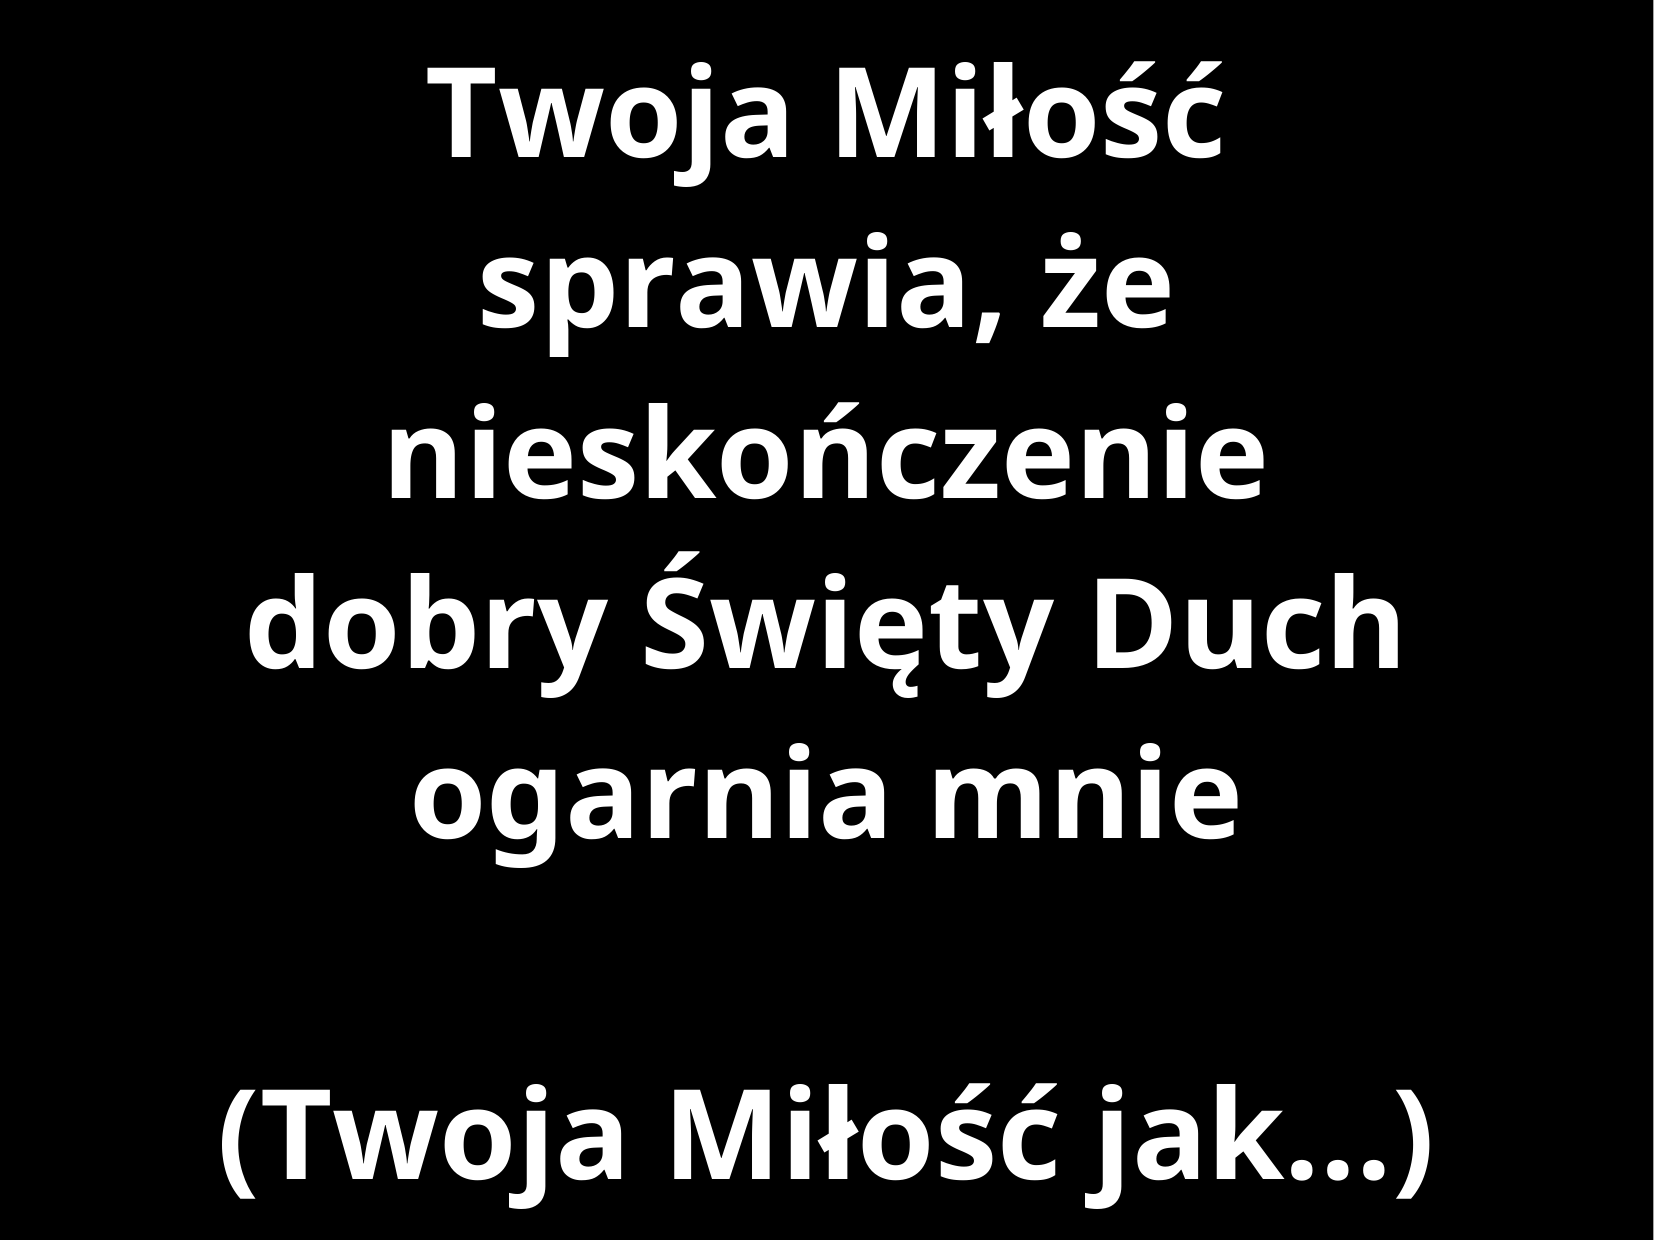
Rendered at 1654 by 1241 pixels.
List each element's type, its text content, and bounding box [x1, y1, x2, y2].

title Twoja Miłość sprawia, że nieskończenie dobry Święty Duch ogarnia mnie (Twoja Miłość jak...) [0, 0, 1654, 1241]
